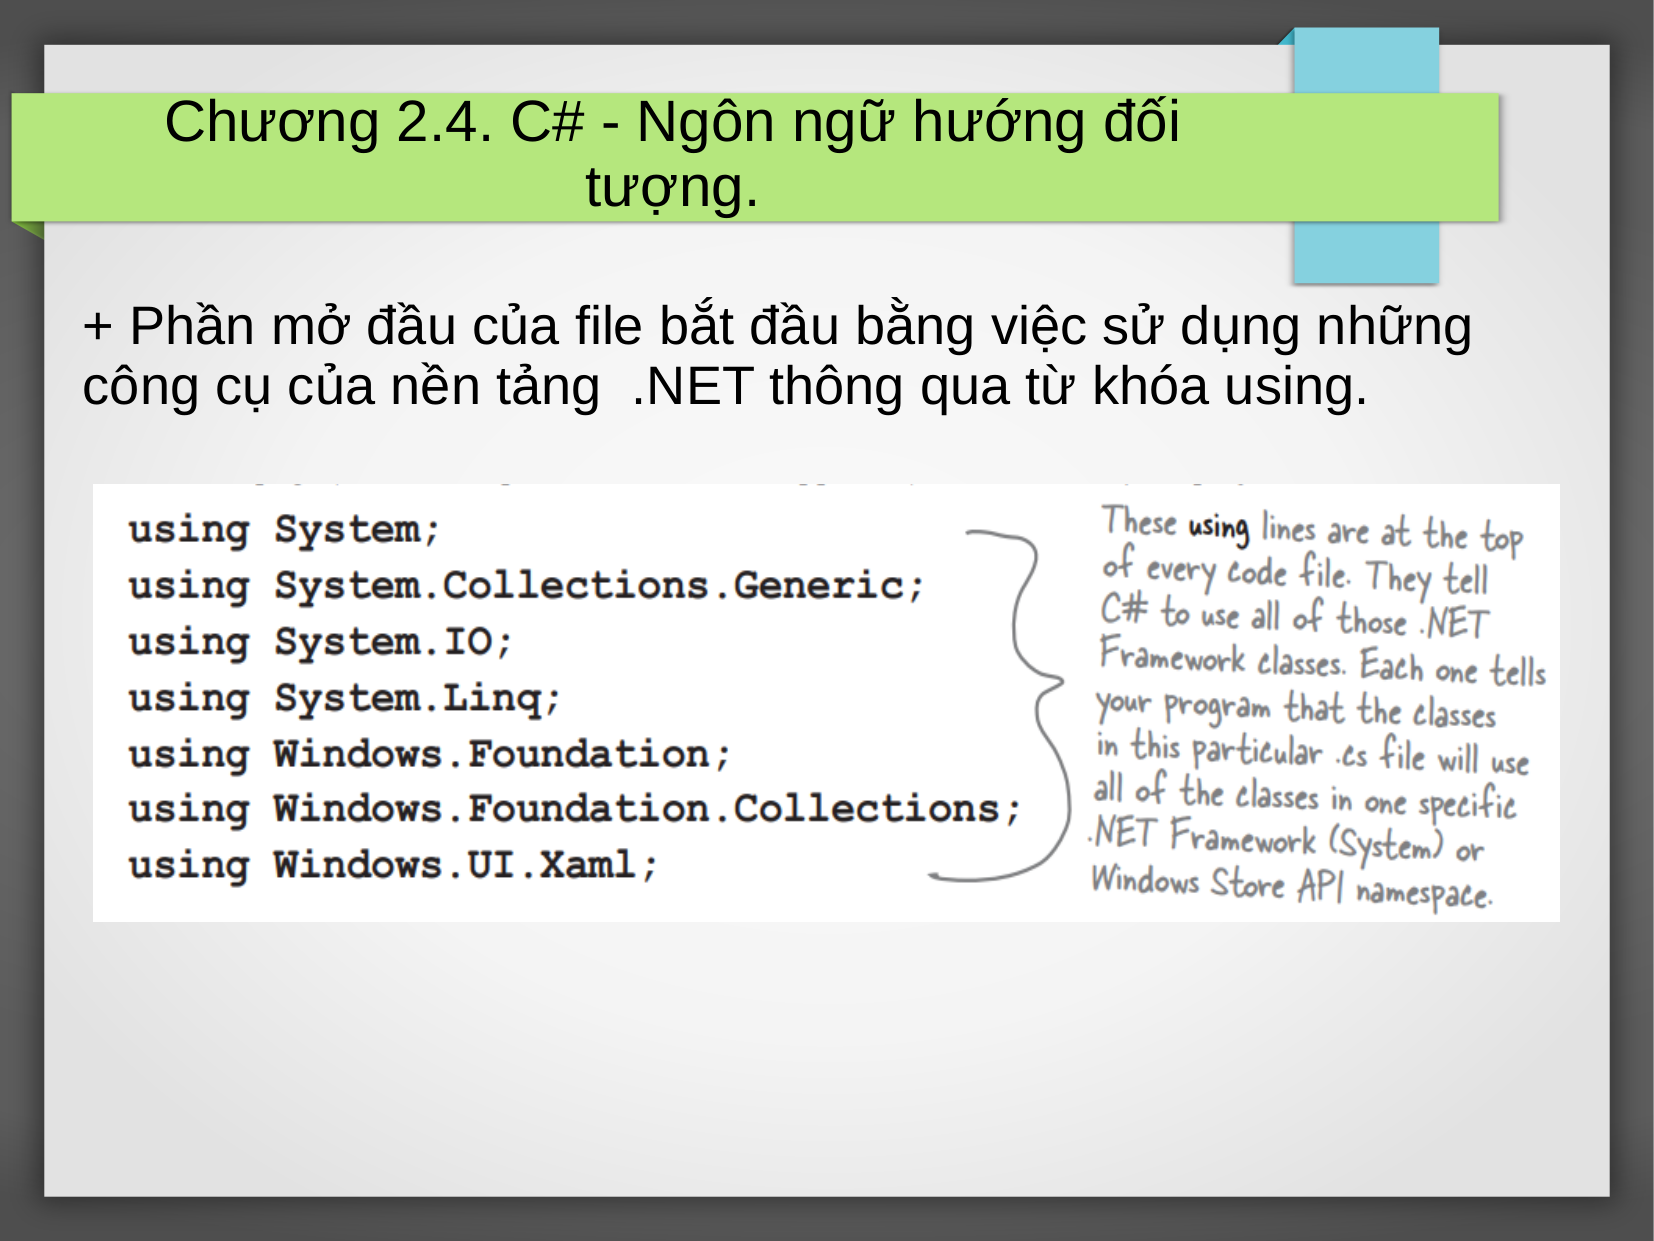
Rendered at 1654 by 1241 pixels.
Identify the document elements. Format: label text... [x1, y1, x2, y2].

title Chương 2.4. C# - Ngôn ngữ hướng đối tượng. [82, 88, 1264, 219]
subtitle + Phần mở đầu của file bắt đầu bằng việc sử dụng những công cụ của nền tảng .NET thông qua từ khóa using. [82, 295, 1571, 1015]
picture [0, 0, 1654, 1241]
